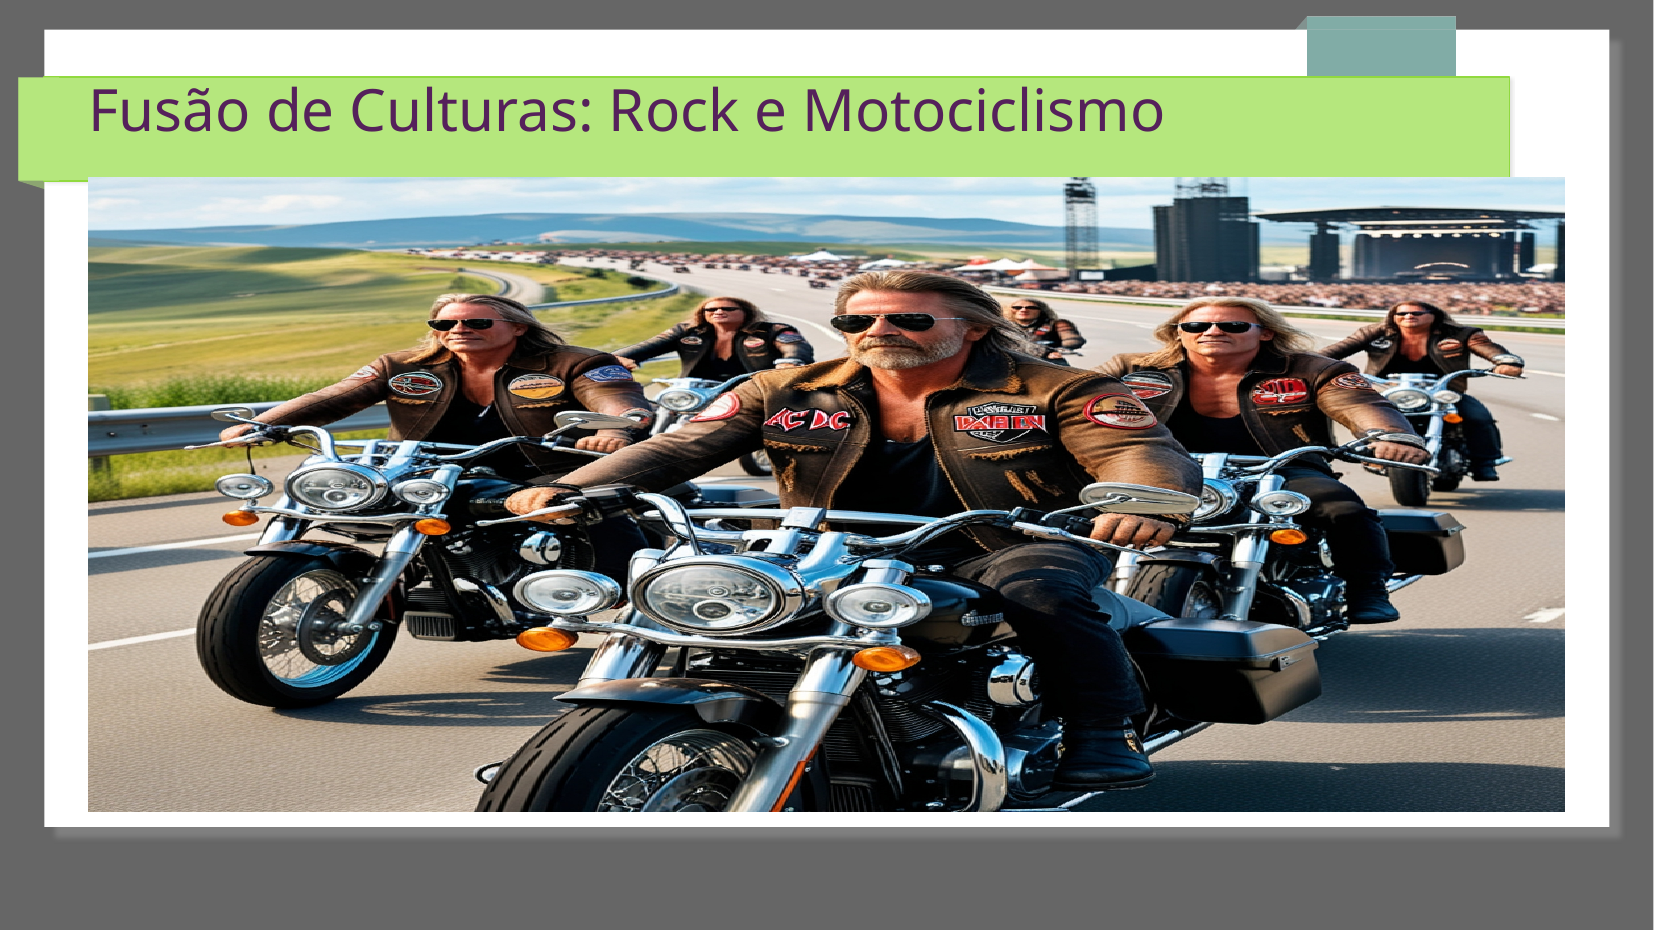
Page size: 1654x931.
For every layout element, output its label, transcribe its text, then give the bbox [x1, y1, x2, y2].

title Fusão de Culturas: Rock e Motociclismo [88, 66, 1506, 177]
picture [88, 177, 1565, 813]
